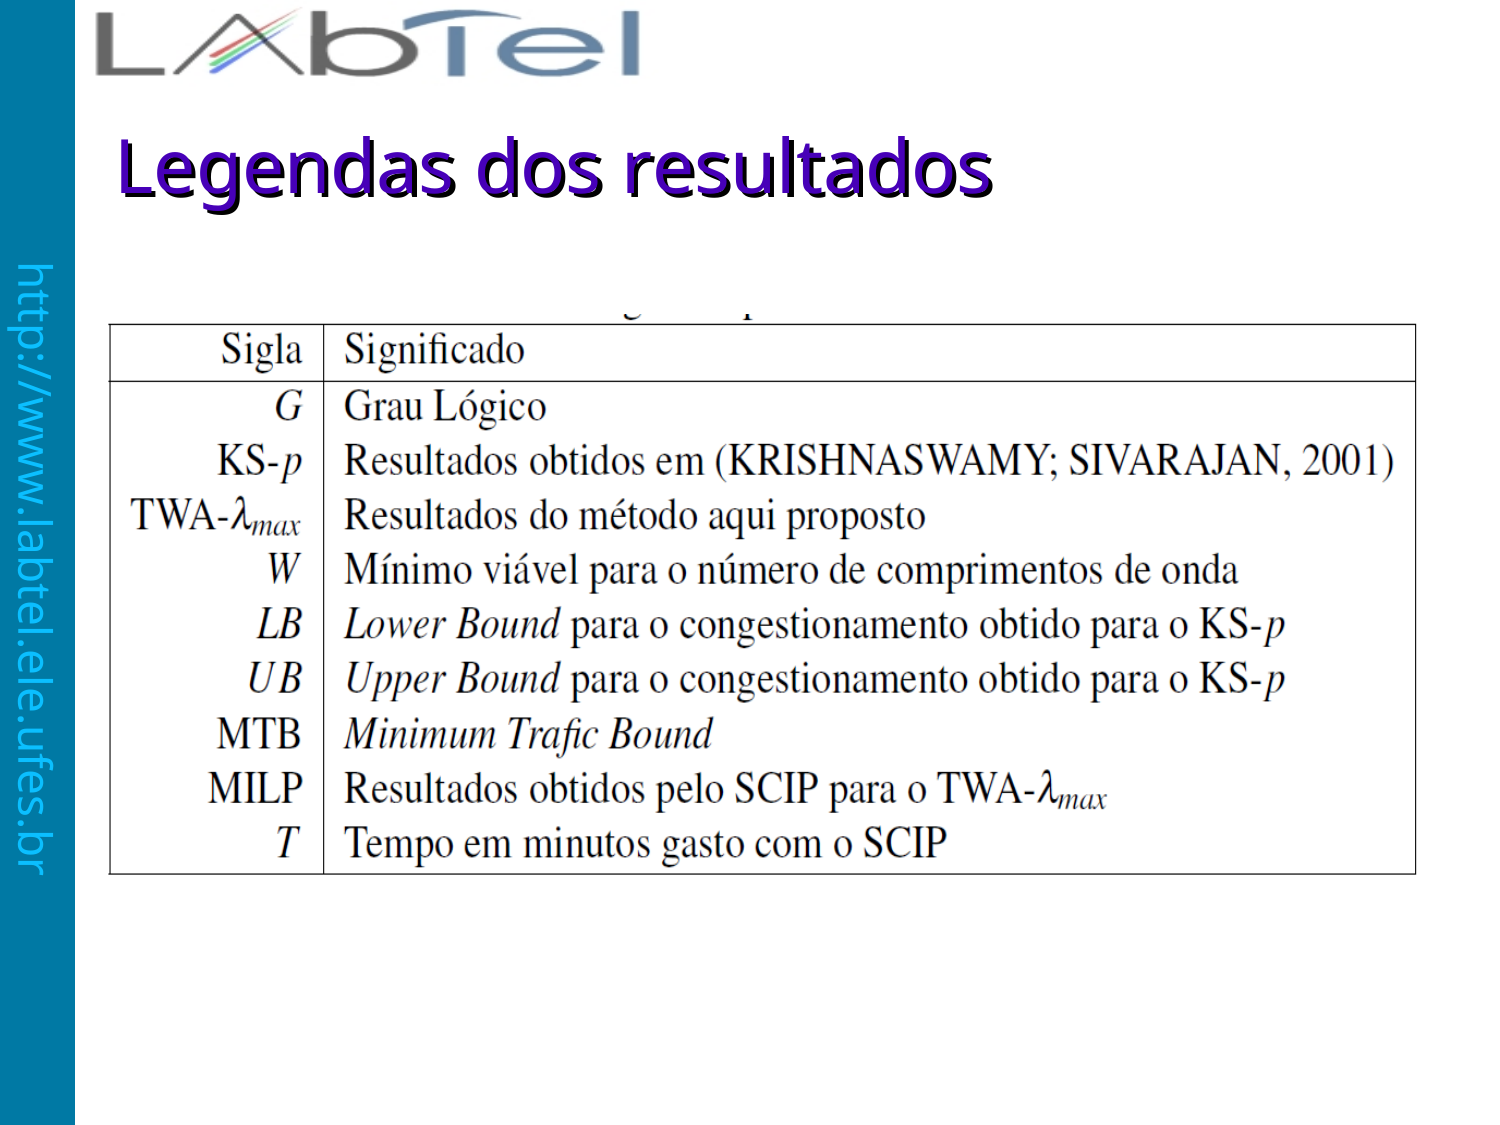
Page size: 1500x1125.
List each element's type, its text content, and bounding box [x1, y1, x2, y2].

title Legendas dos resultados [99, 65, 1460, 263]
picture [76, 0, 675, 88]
picture [103, 314, 1426, 881]
